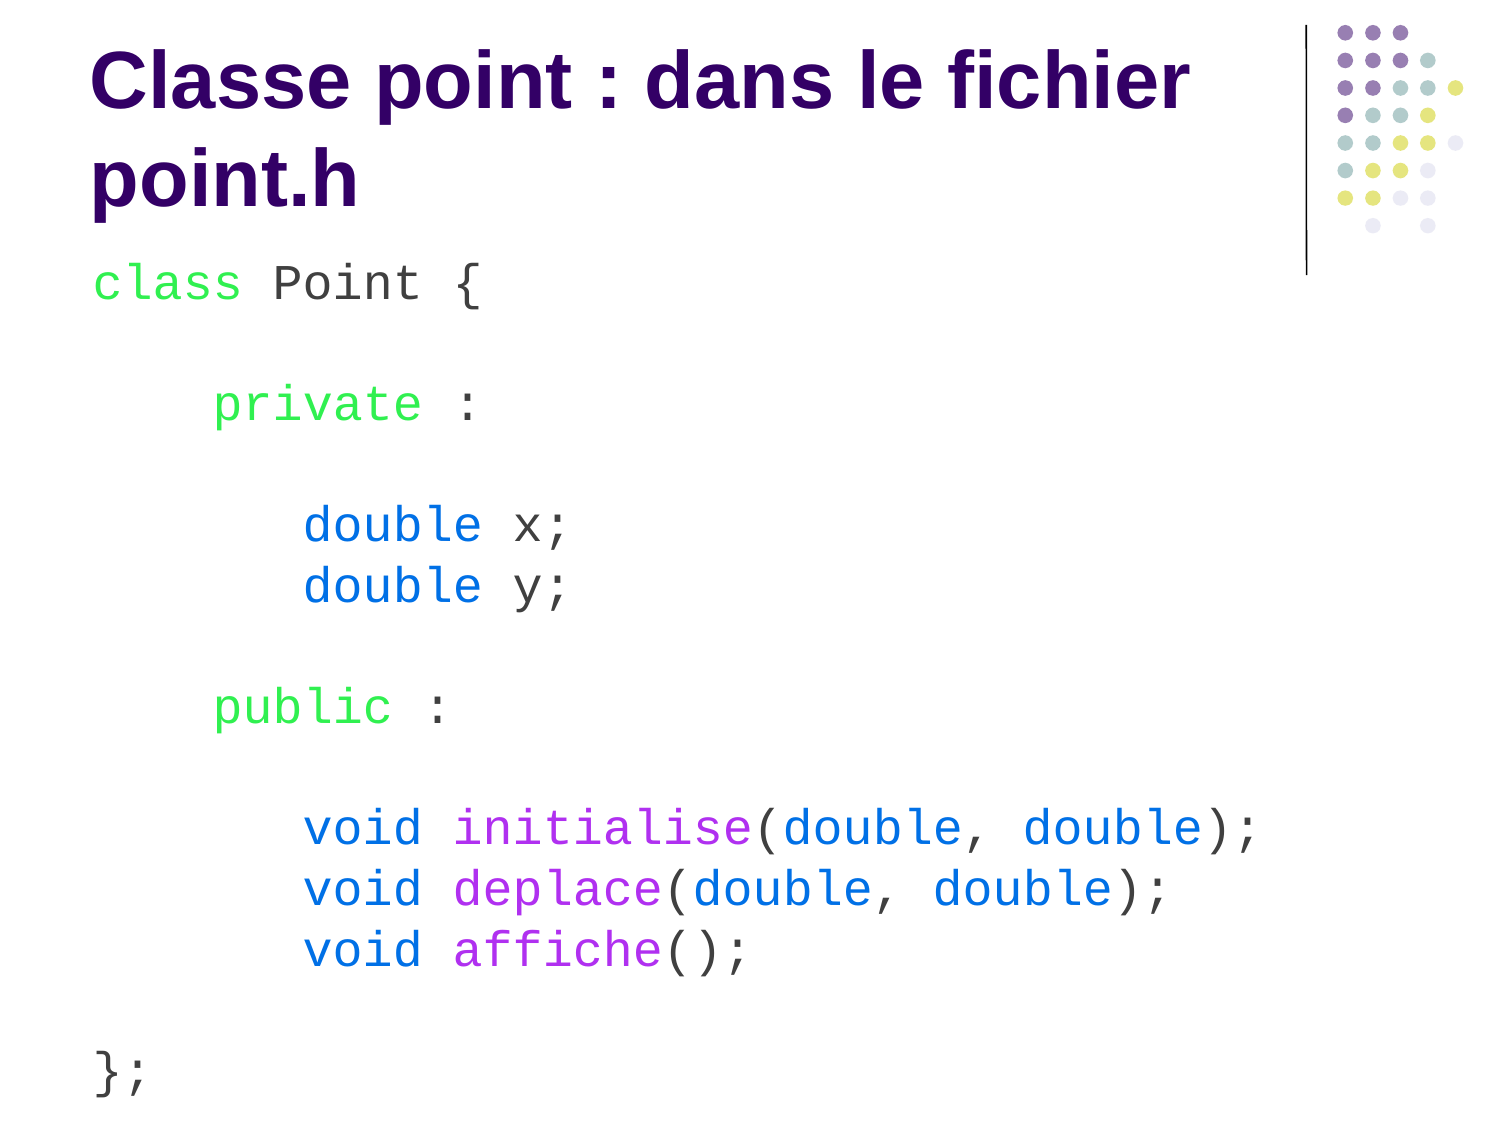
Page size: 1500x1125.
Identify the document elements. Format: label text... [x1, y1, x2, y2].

list class Point { private : double x; double y; public : void initialise(double, double); void deplace(double, double); void affiche(); }; [75, 256, 1423, 1125]
title Classe point : dans le fichier point.h [74, 18, 1310, 230]
